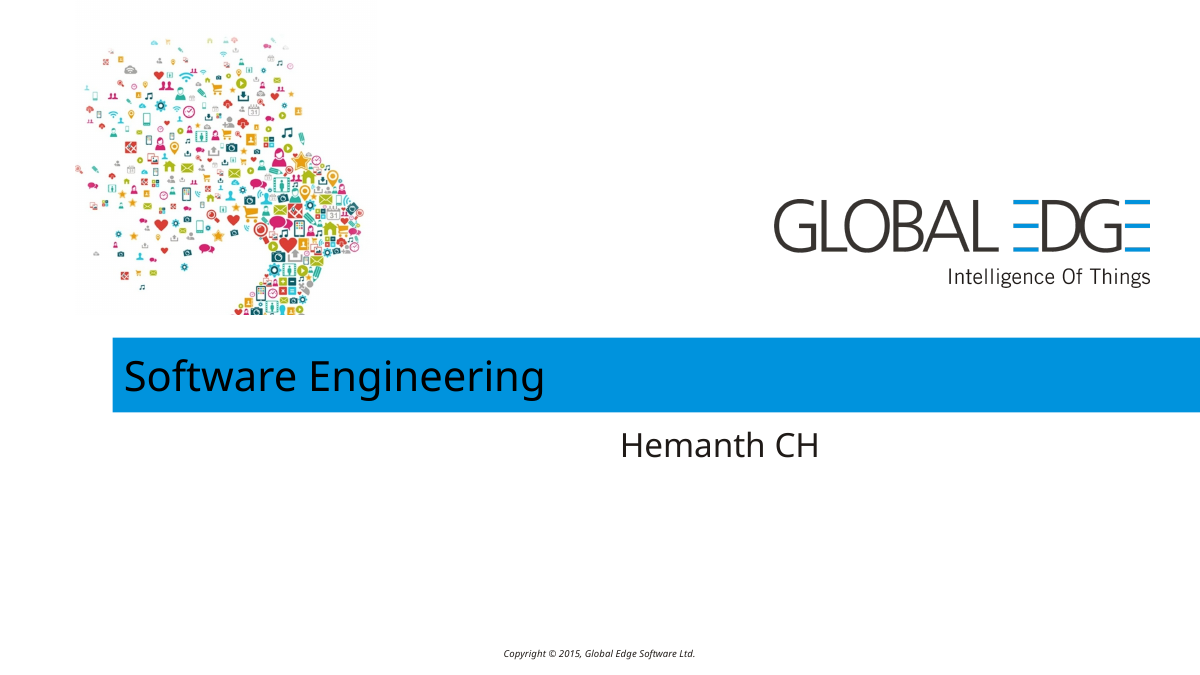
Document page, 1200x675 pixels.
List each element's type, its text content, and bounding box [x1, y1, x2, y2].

title Software Engineering [112, 337, 1200, 413]
picture [75, 0, 377, 315]
list Hemanth CH [112, 412, 975, 475]
picture [774, 199, 1150, 288]
